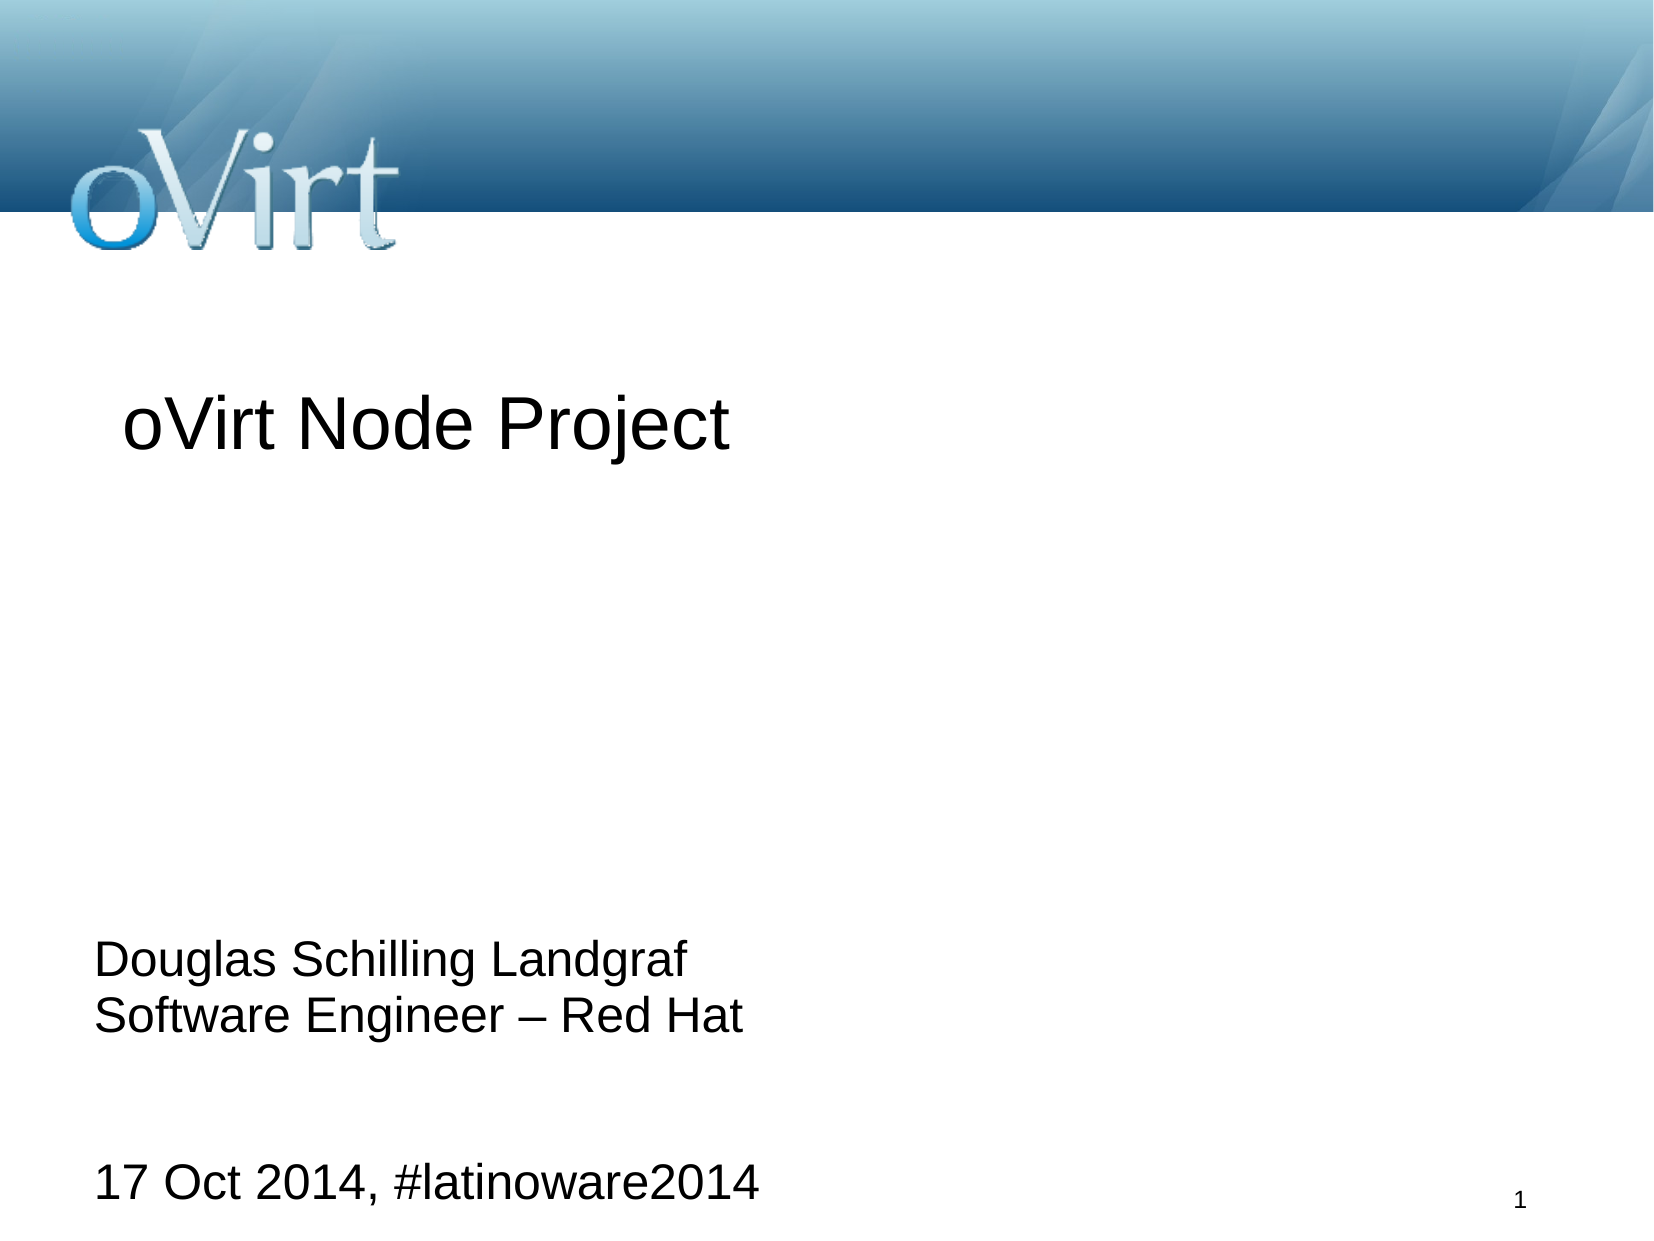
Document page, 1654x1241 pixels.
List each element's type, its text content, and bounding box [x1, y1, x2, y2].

text_box oVirt Node Project [107, 374, 1654, 510]
text_box Douglas Schilling Landgraf Software Engineer – Red Hat 17 Oct 2014, #latinoware2014 [79, 924, 1452, 1241]
picture [0, 0, 1654, 250]
